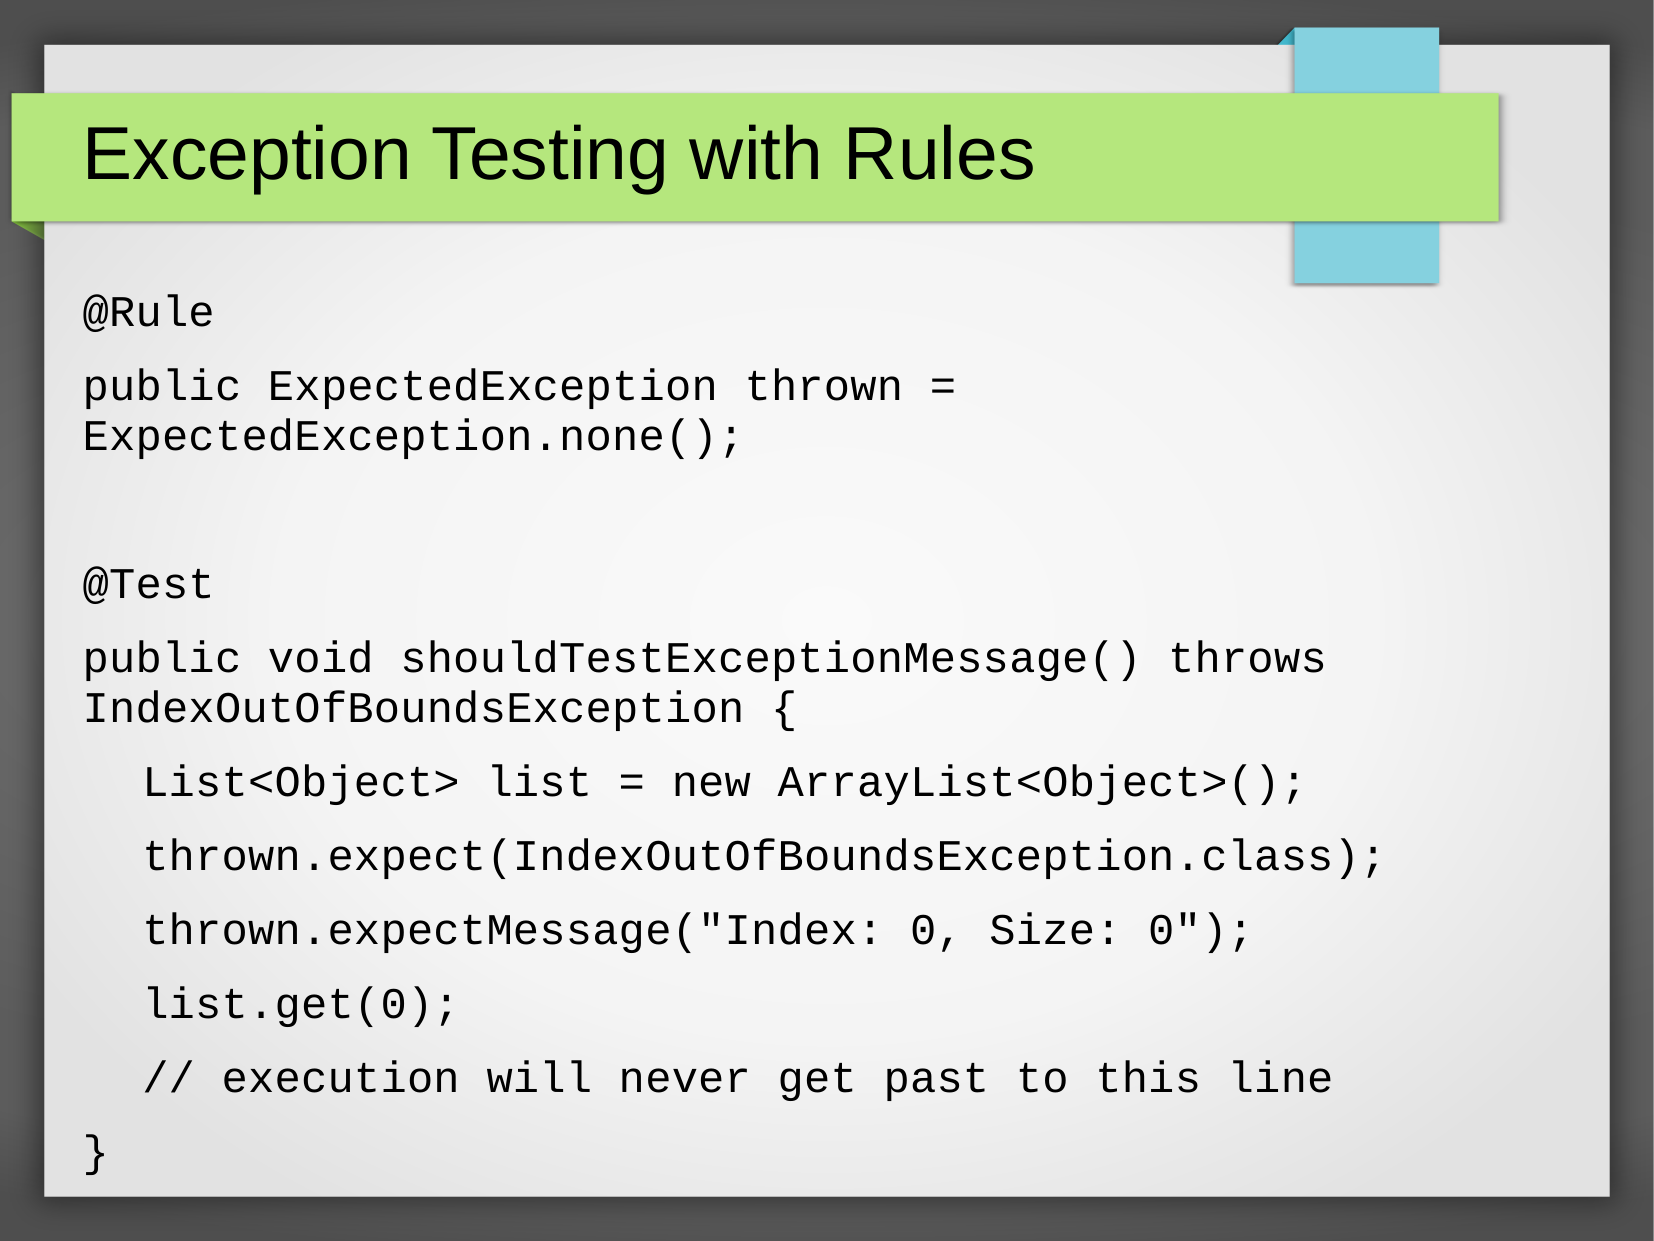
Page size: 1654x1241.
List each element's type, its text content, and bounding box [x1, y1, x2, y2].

title Exception Testing with Rules [82, 94, 1264, 213]
list @Rule public ExpectedException thrown = ExpectedException.none(); @Test public void shouldTestExceptionMessage() throws IndexOutOfBoundsException { List<Object> list = new ArrayList<Object>(); thrown.expect(IndexOutOfBoundsException.class); thrown.expectMessage("Index: 0, Size: 0"); list.get(0); // execution will never get past to this line } [82, 290, 1571, 1182]
picture [0, 0, 1654, 1241]
